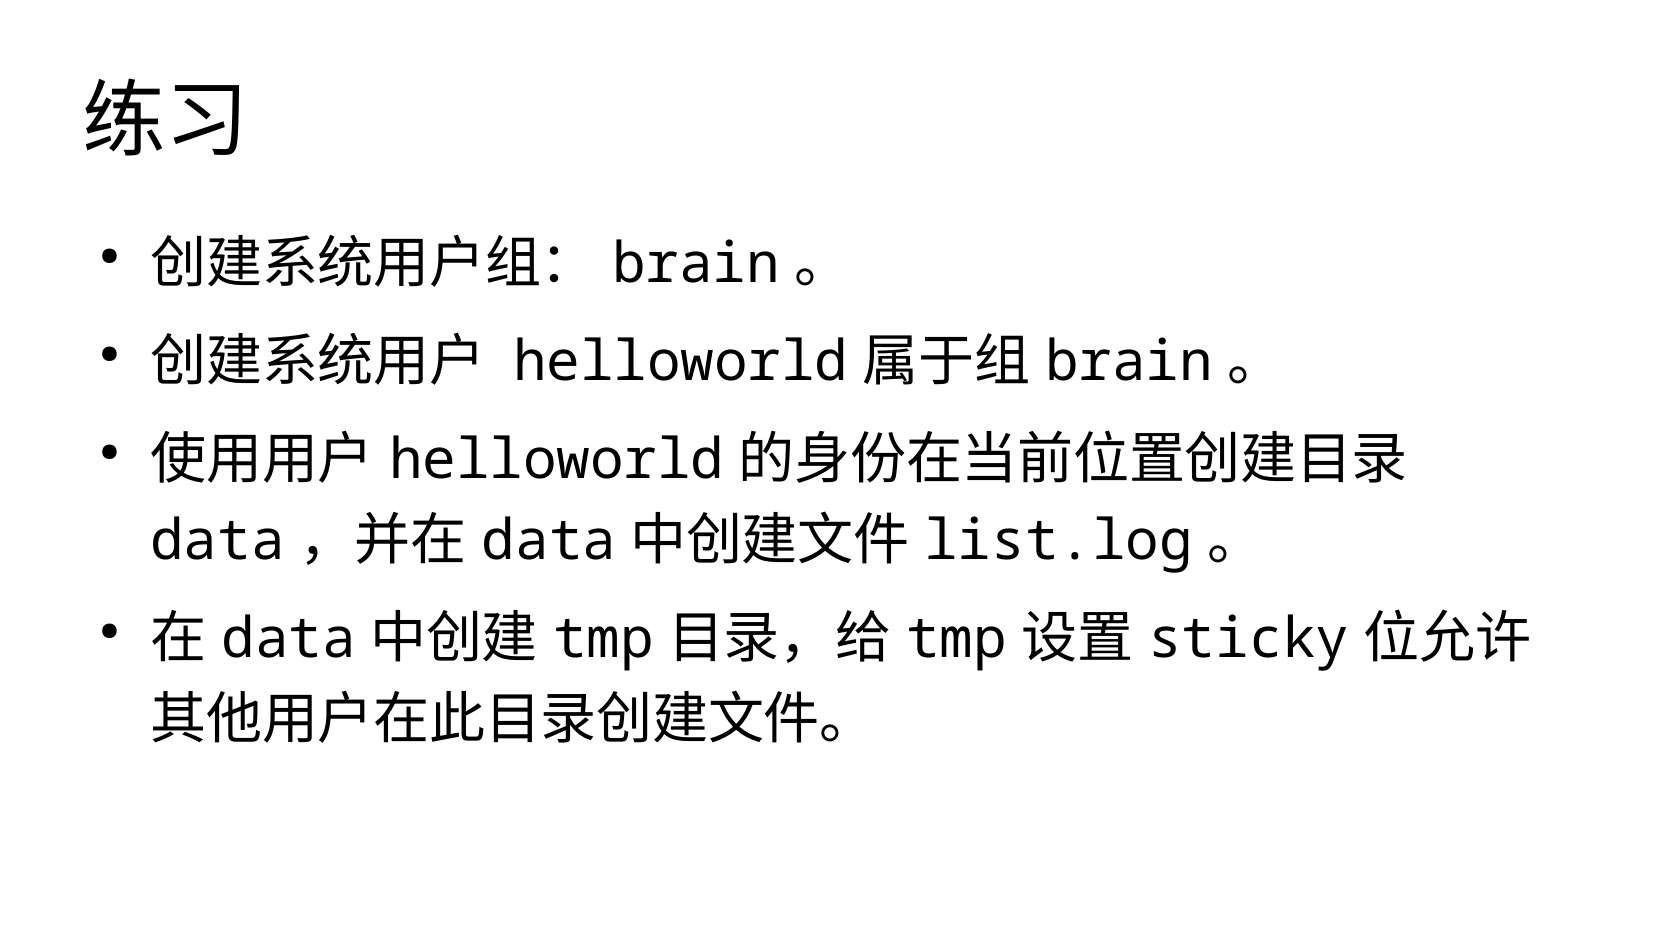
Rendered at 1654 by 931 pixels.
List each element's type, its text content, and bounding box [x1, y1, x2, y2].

list 创建系统用户组：brain。 创建系统用户 helloworld属于组brain。 使用用户helloworld的身份在当前位置创建目录data，并在data中创建文件list.log。 在data中创建tmp目录，给tmp设置sticky位允许其他用户在此目录创建文件。 [82, 217, 1571, 758]
title 练习 [82, 37, 1571, 189]
